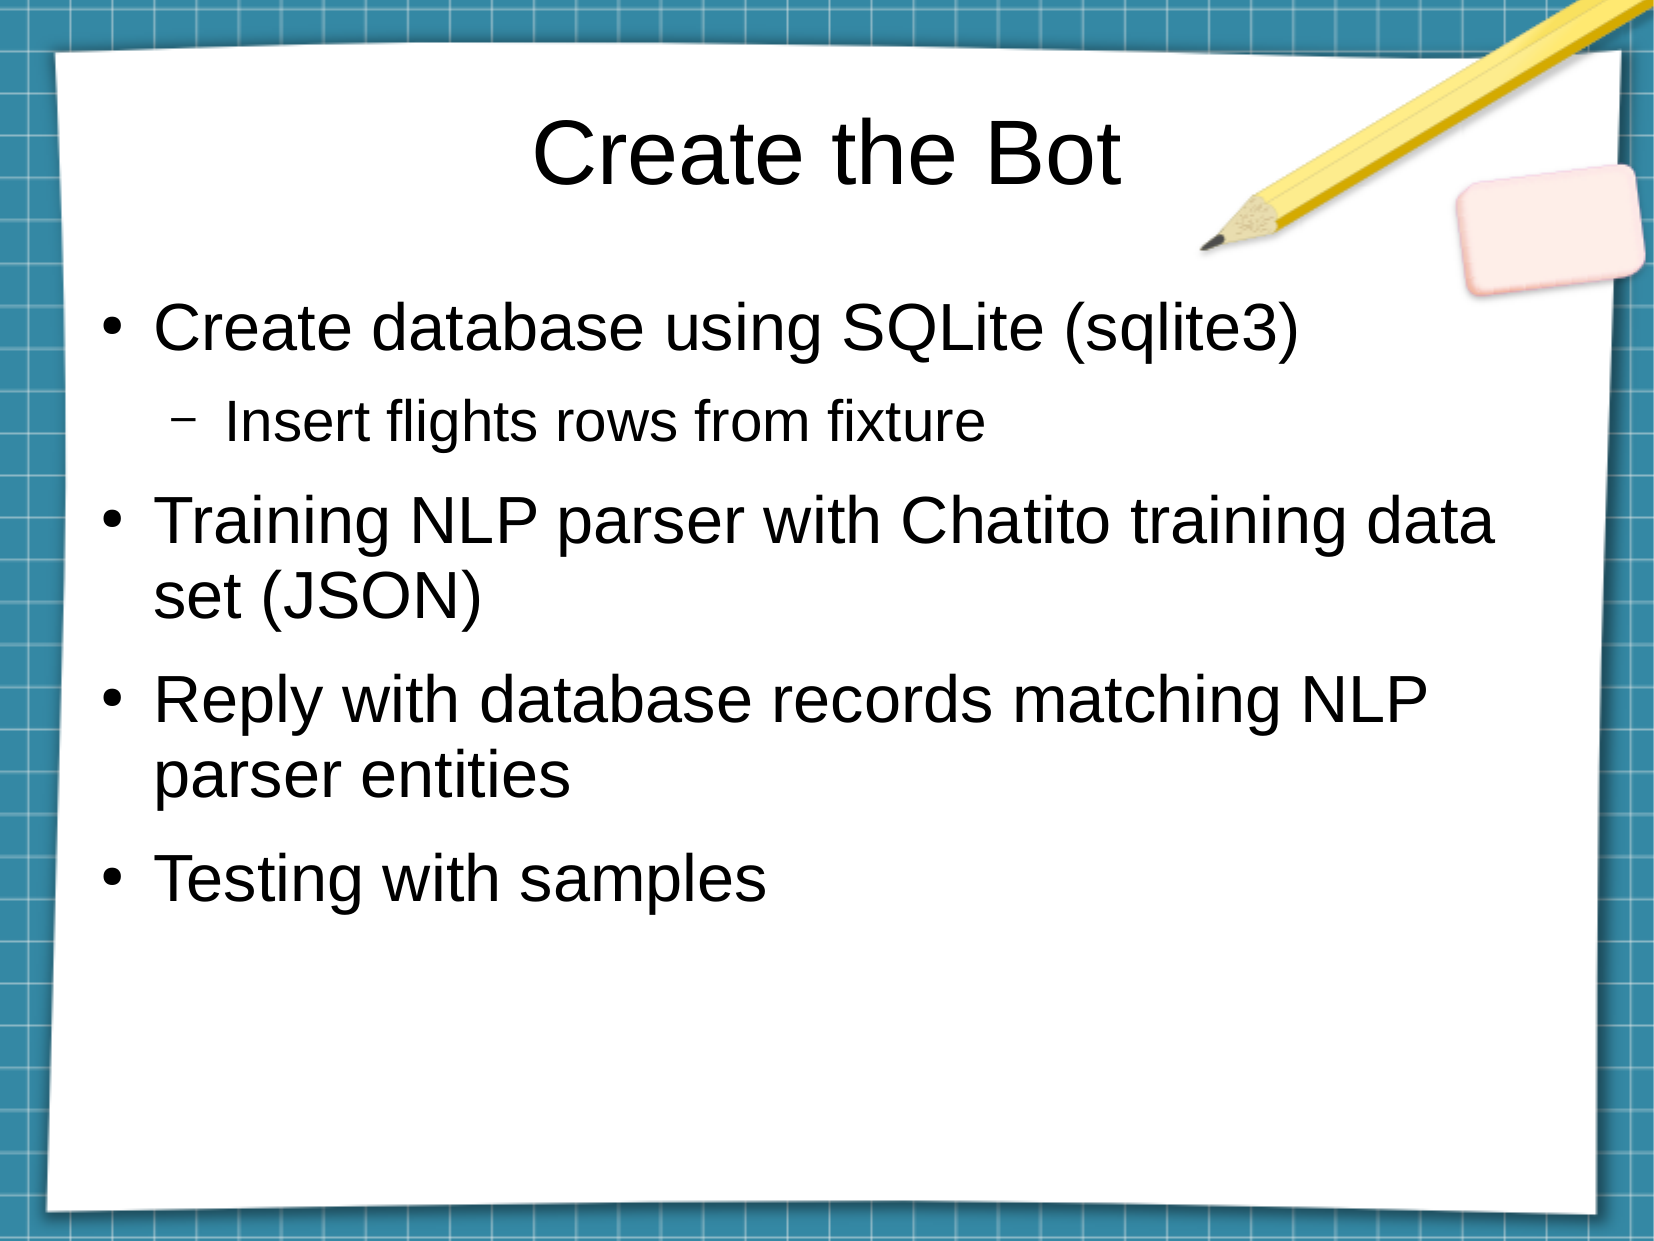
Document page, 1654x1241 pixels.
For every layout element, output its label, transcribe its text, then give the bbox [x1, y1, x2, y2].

list Create database using SQLite (sqlite3) Insert flights rows from fixture Training NLP parser with Chatito training data set (JSON) Reply with database records matching NLP parser entities Testing with samples [82, 290, 1571, 1010]
title Create the Bot [82, 49, 1571, 257]
picture [0, 0, 1654, 1241]
